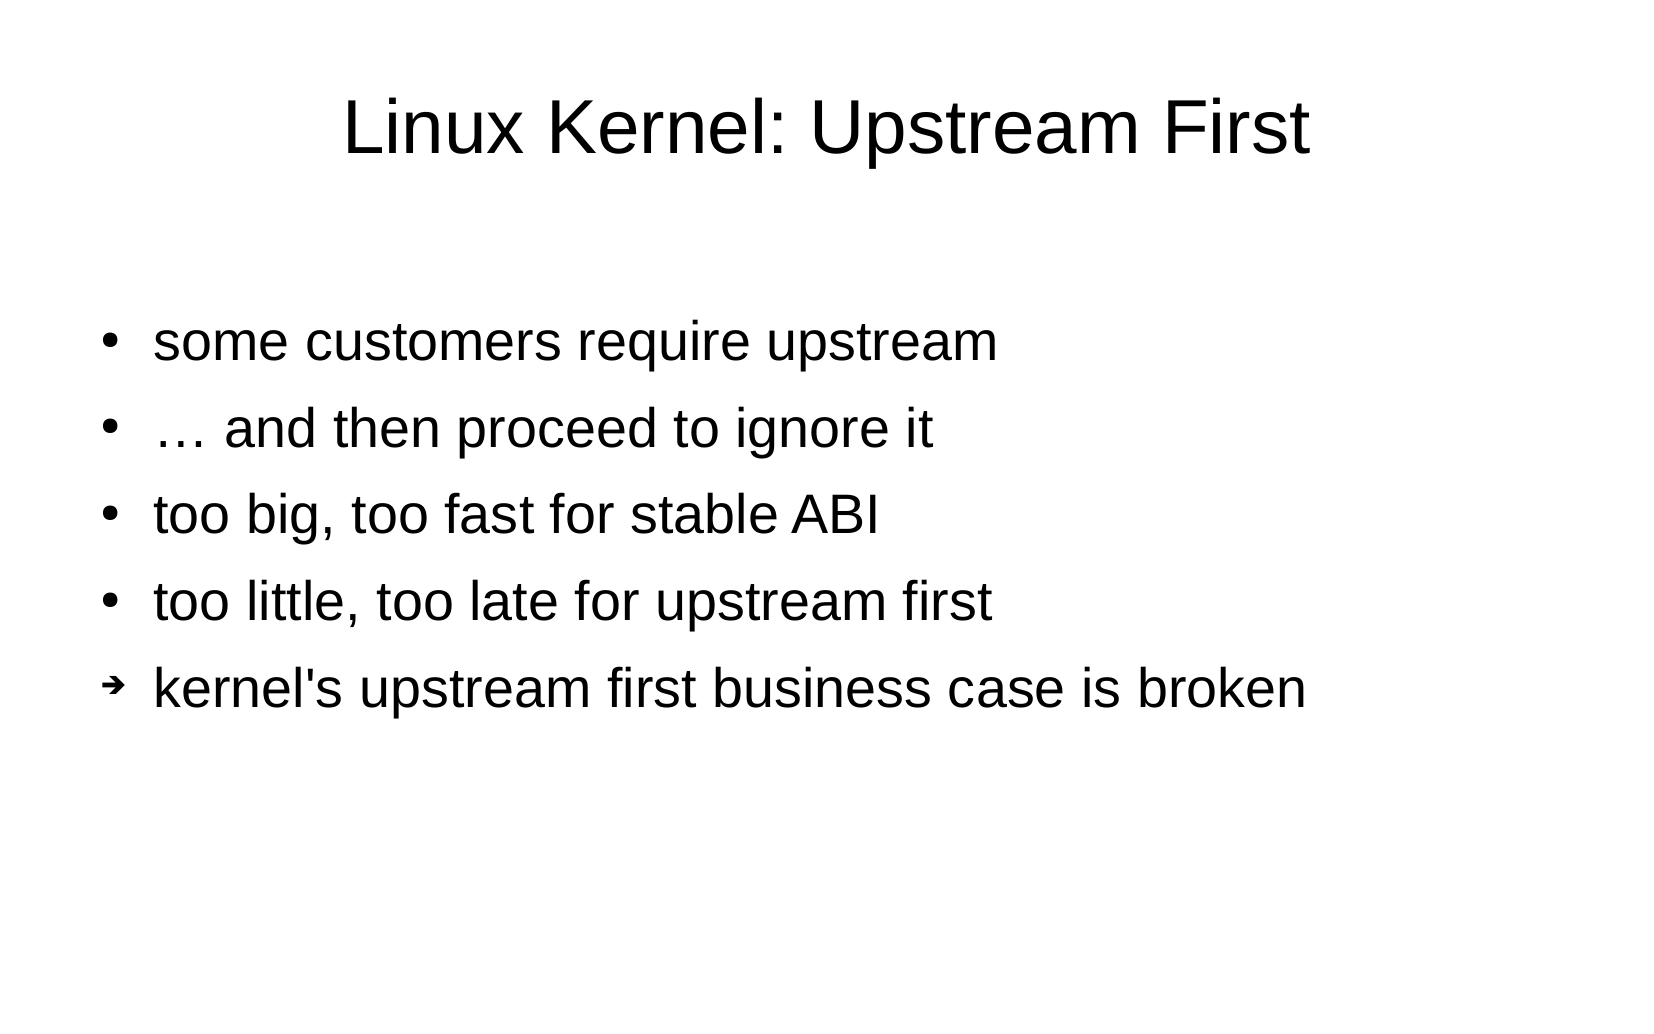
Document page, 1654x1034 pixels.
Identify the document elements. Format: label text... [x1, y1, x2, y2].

title Linux Kernel: Upstream First [82, 41, 1571, 214]
list some customers require upstream … and then proceed to ignore it too big, too fast for stable ABI too little, too late for upstream first kernel's upstream first business case is broken [82, 310, 1571, 945]
